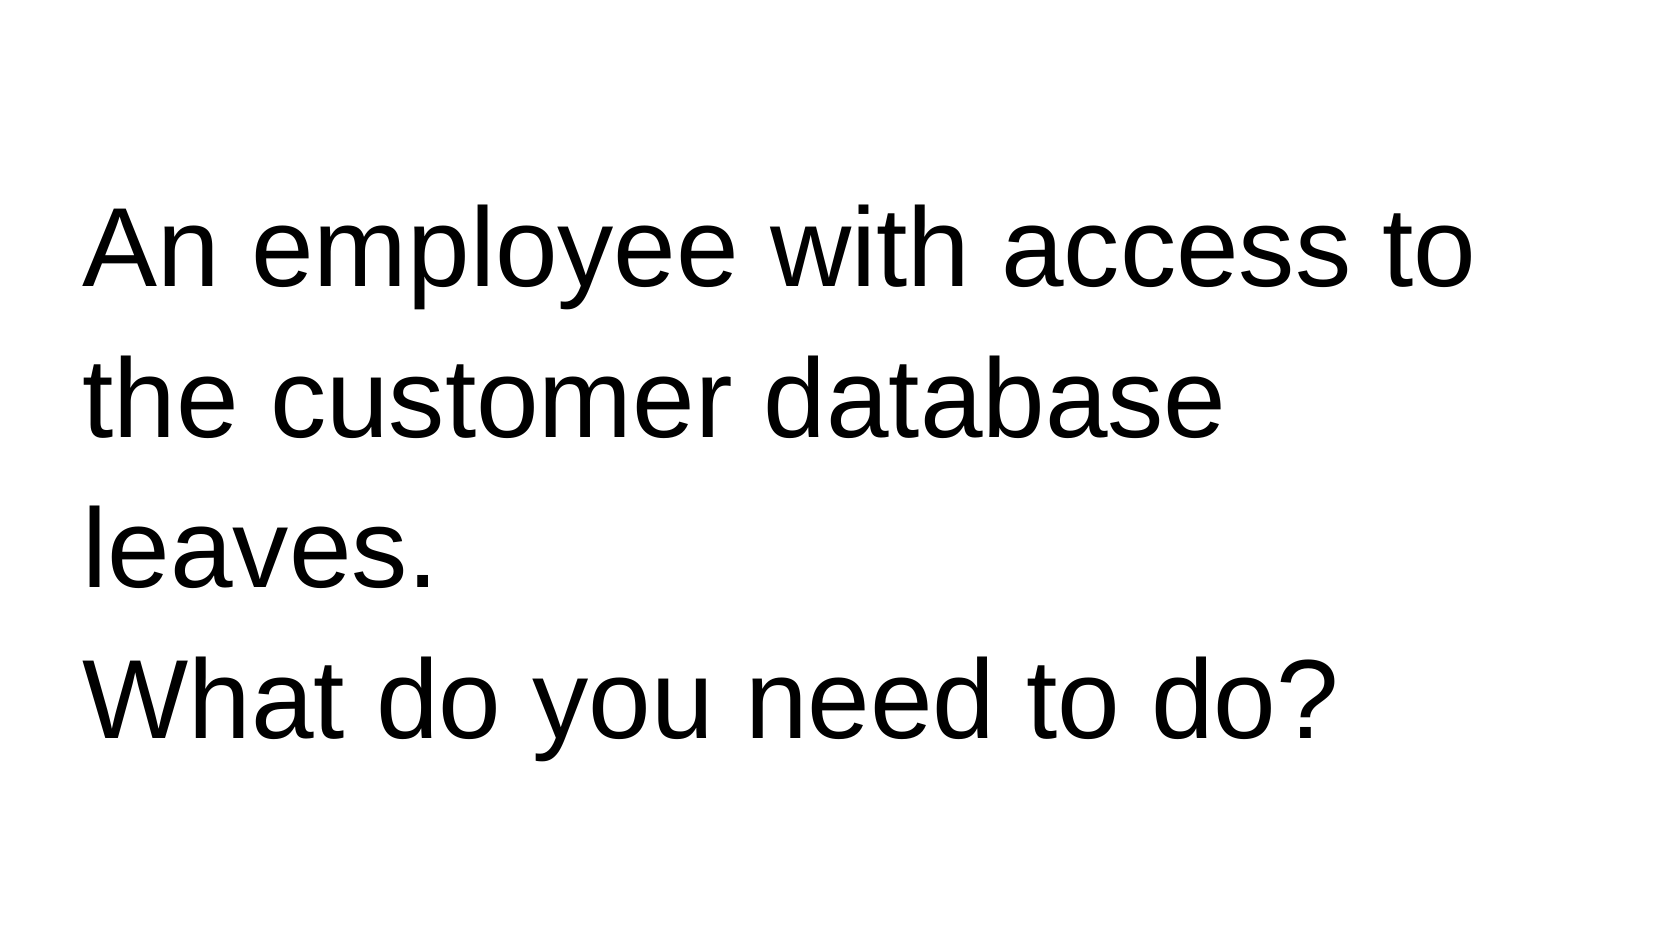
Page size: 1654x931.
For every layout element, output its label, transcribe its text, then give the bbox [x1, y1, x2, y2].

title An employee with access to the customer database leaves. What do you need to do? [82, 37, 1571, 886]
